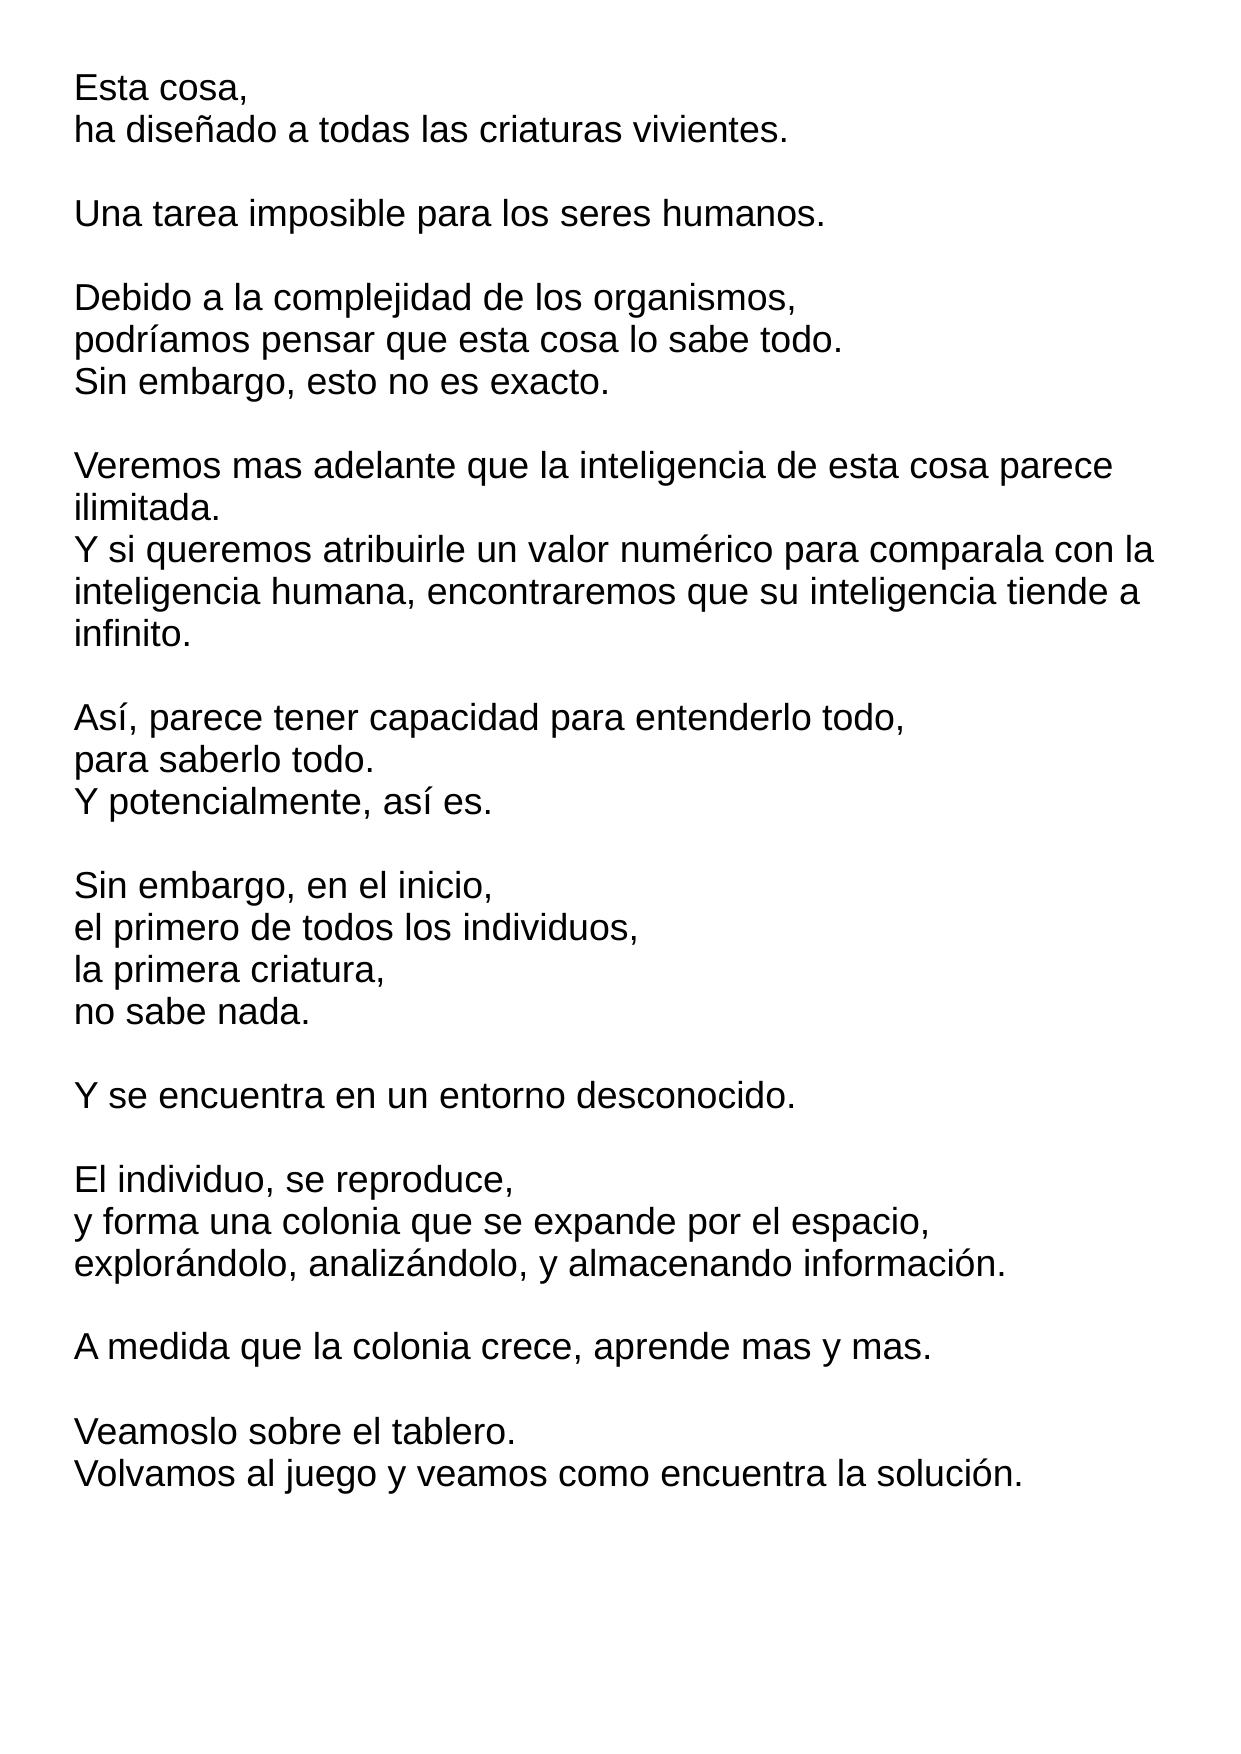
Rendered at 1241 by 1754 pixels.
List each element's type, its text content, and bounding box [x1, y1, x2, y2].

text_box Esta cosa, ha diseñado a todas las criaturas vivientes. Una tarea imposible para los seres humanos. Debido a la complejidad de los organismos, podríamos pensar que esta cosa lo sabe todo. Sin embargo, esto no es exacto. Veremos mas adelante que la inteligencia de esta cosa parece ilimitada. Y si queremos atribuirle un valor numérico para comparala con la inteligencia humana, encontraremos que su inteligencia tiende a infinito. Así, parece tener capacidad para entenderlo todo, para saberlo todo. Y potencialmente, así es. Sin embargo, en el inicio, el primero de todos los individuos, la primera criatura, no sabe nada. Y se encuentra en un entorno desconocido. El individuo, se reproduce, y forma una colonia que se expande por el espacio, explorándolo, analizándolo, y almacenando información. A medida que la colonia crece, aprende mas y mas. Veamoslo sobre el tablero. Volvamos al juego y veamos como encuentra la solución. [59, 59, 1182, 1544]
